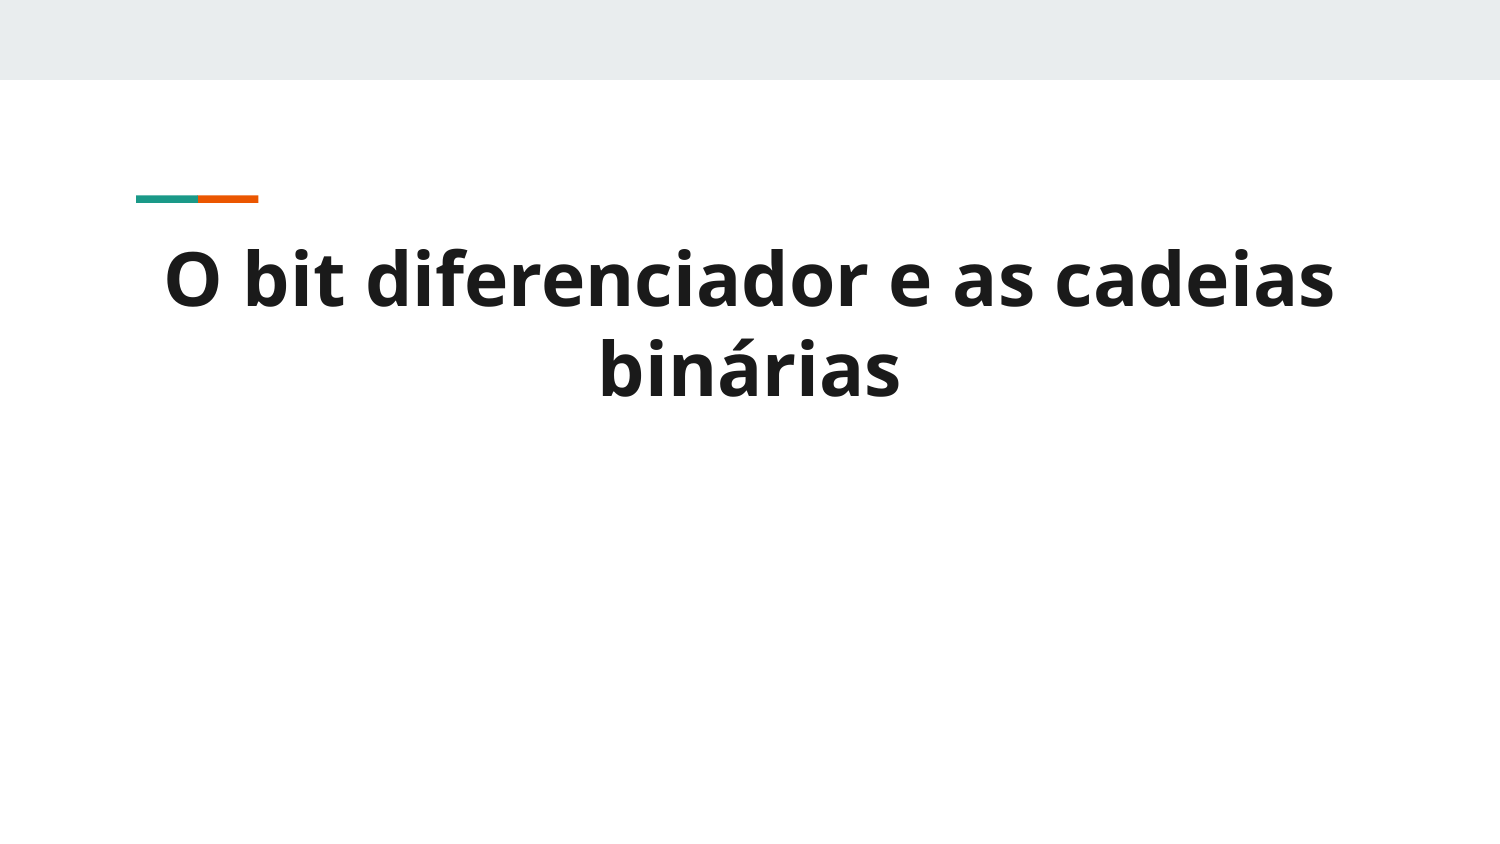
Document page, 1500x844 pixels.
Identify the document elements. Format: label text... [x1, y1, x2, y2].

title O bit diferenciador e as cadeias binárias [119, 216, 1381, 305]
